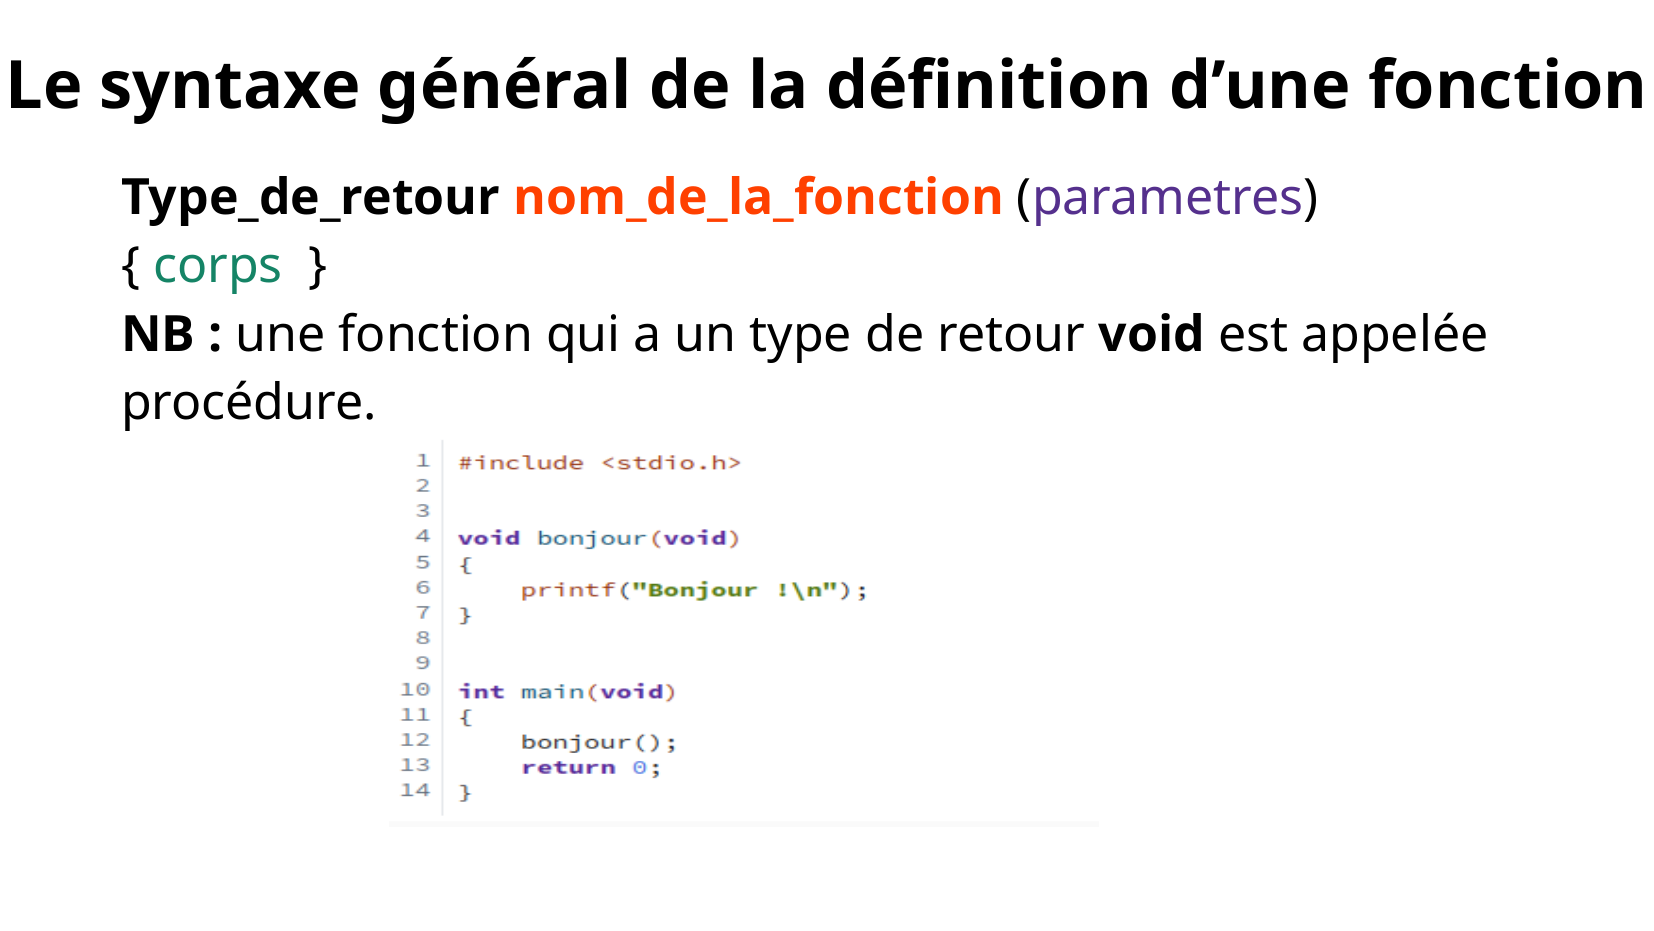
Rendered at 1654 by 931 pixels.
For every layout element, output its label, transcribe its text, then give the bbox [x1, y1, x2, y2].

picture [389, 436, 1099, 827]
text_box Type_de_retour nom_de_la_fonction (parametres){ corps } NB : une fonction qui a un type de retour void est appelée procédure. [106, 153, 1524, 421]
title Le syntaxe général de la définition d’une fonction [0, 11, 1654, 154]
